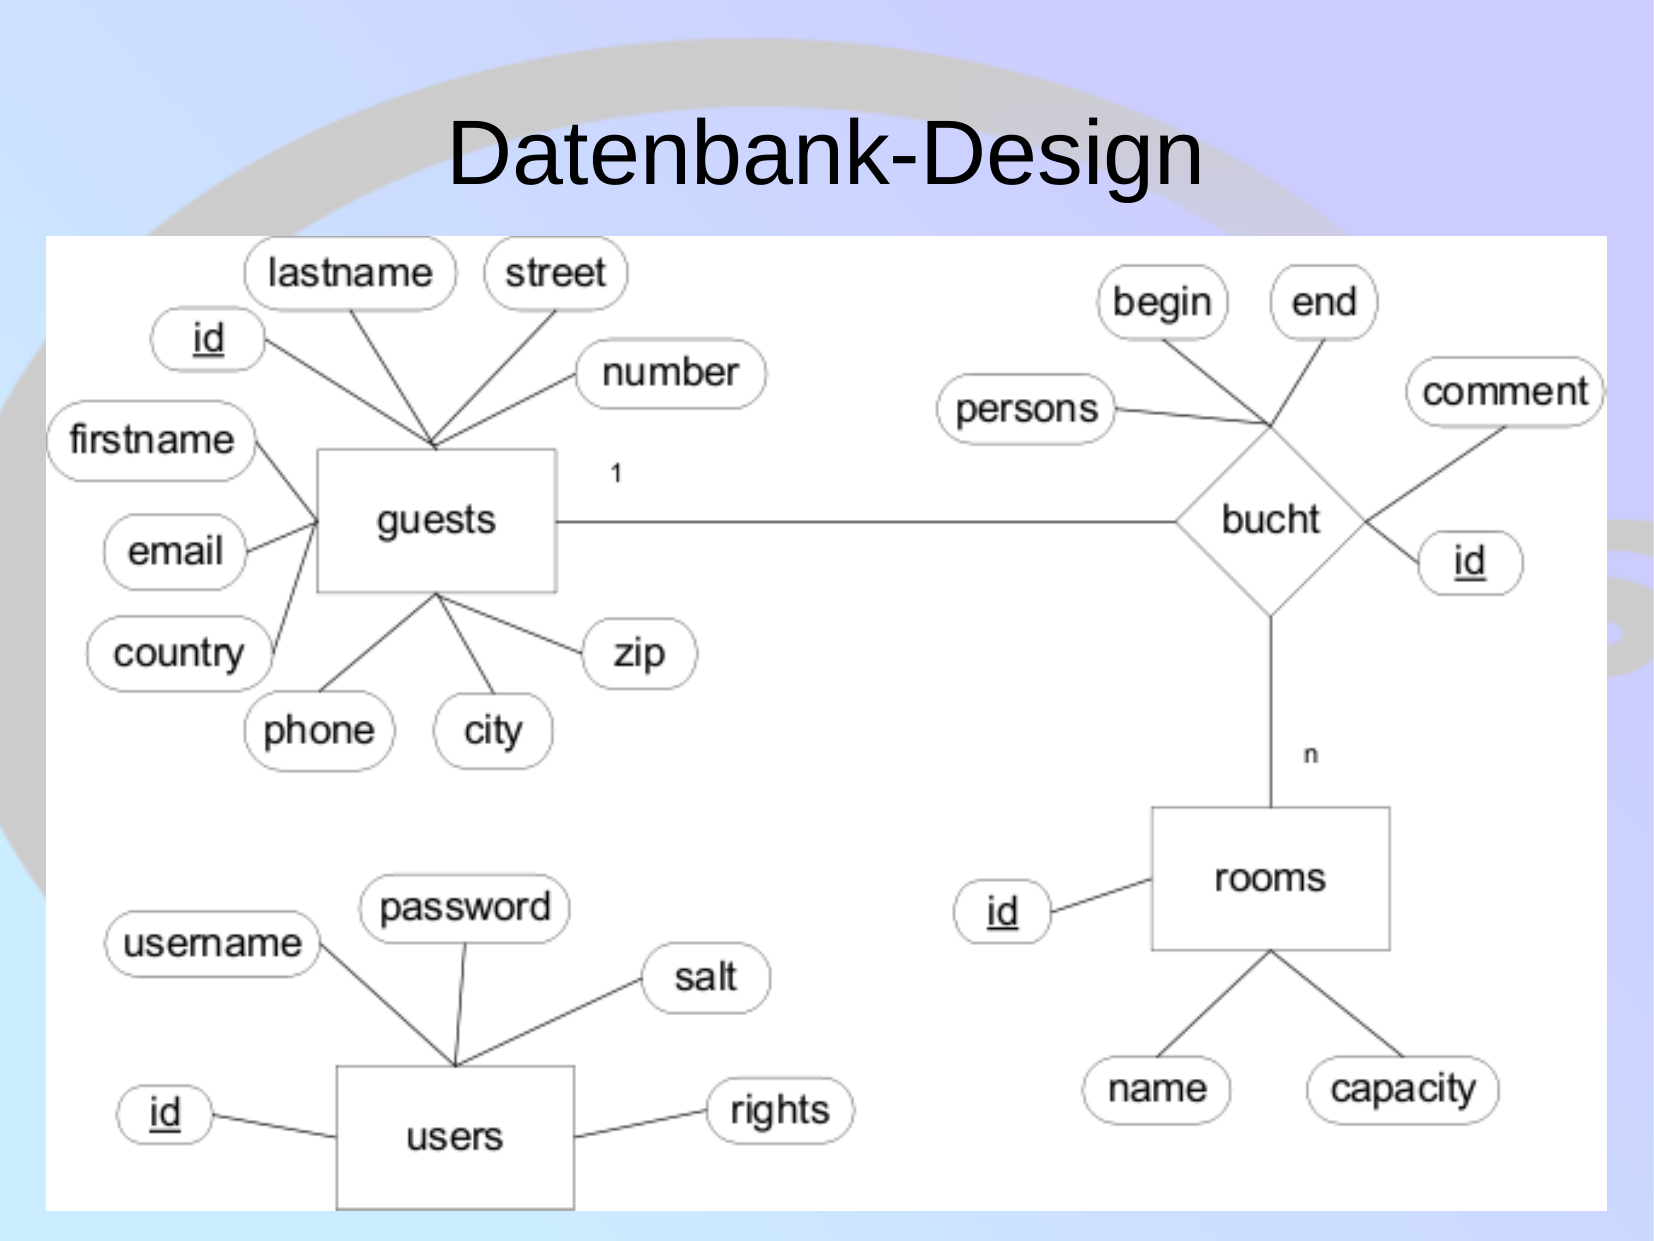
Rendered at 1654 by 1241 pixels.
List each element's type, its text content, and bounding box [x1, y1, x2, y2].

title Datenbank-Design [82, 49, 1571, 236]
picture [0, 0, 1654, 1241]
